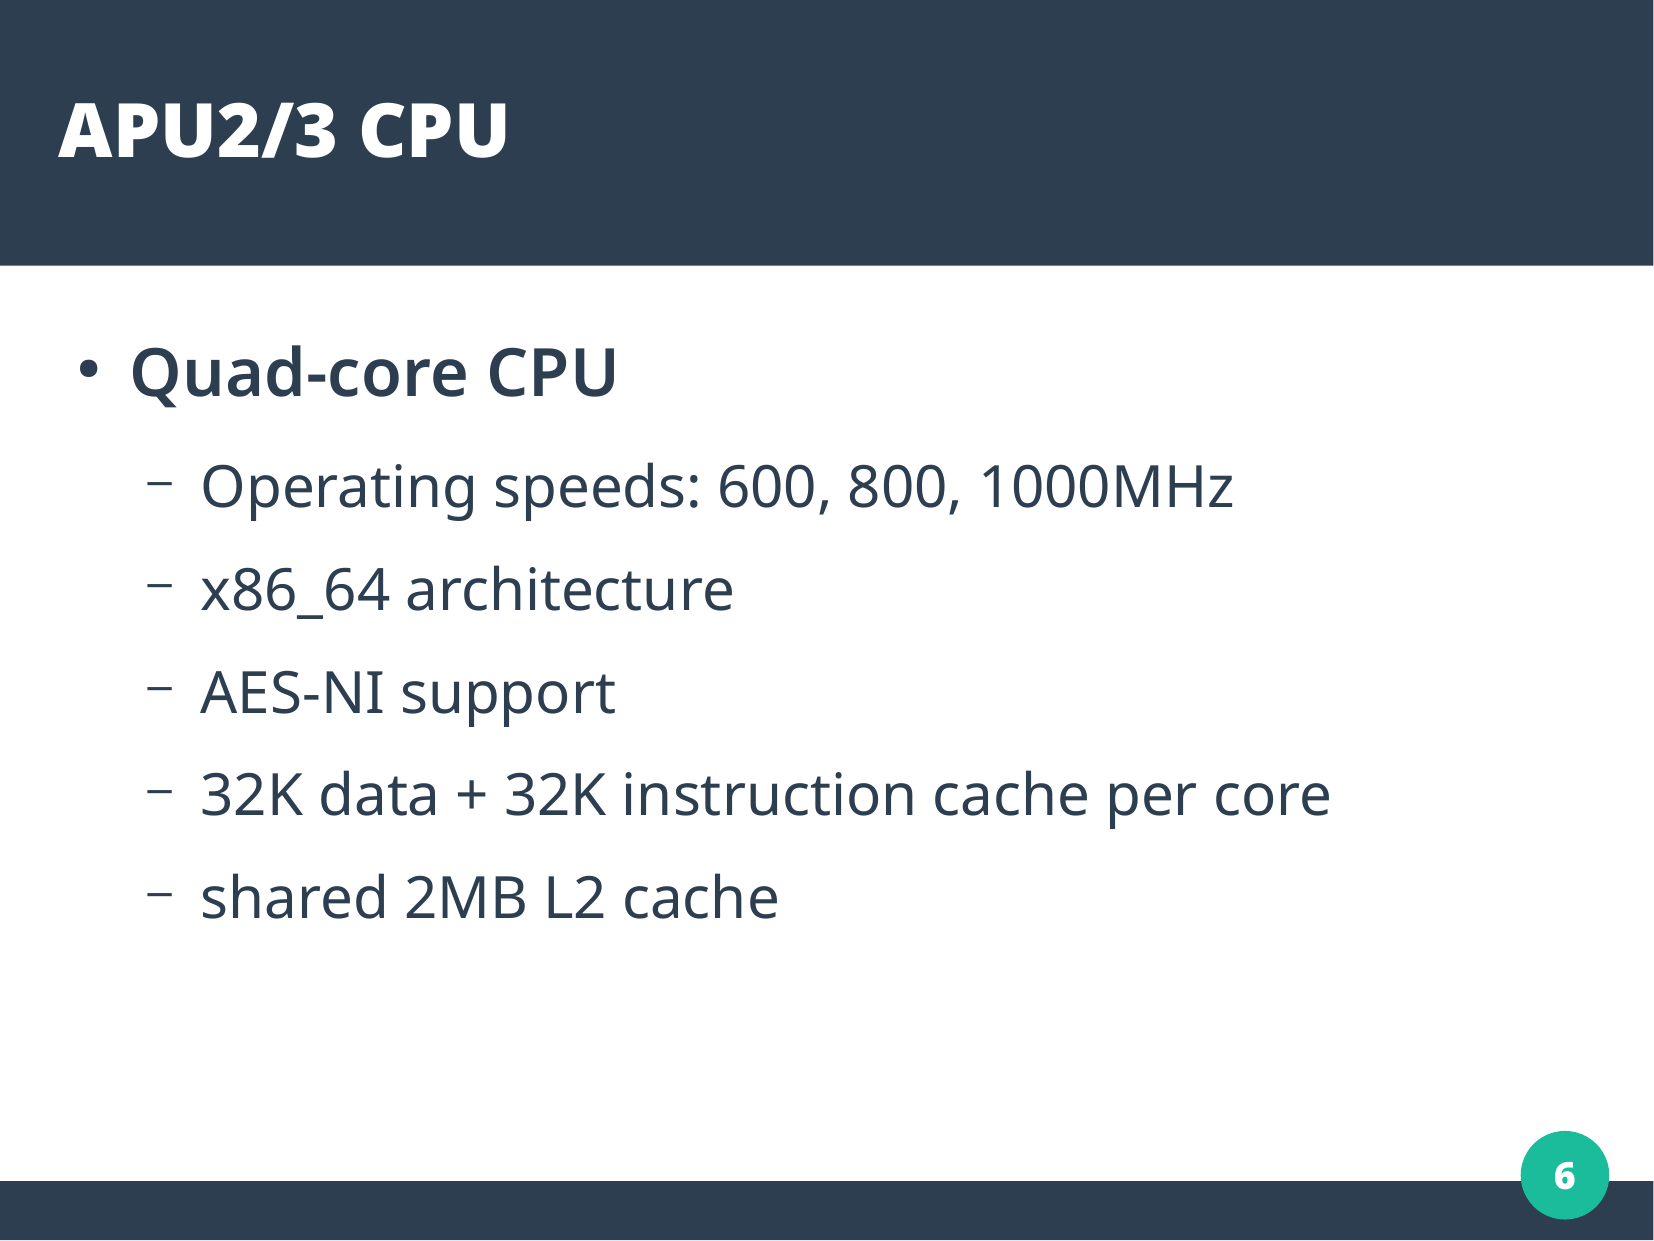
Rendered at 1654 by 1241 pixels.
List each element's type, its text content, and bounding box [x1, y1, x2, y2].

title APU2/3 CPU [59, 49, 1595, 207]
list Quad-core CPU Operating speeds: 600, 800, 1000MHz x86_64 architecture AES-NI support 32K data + 32K instruction cache per core shared 2MB L2 cache [59, 324, 1595, 1152]
